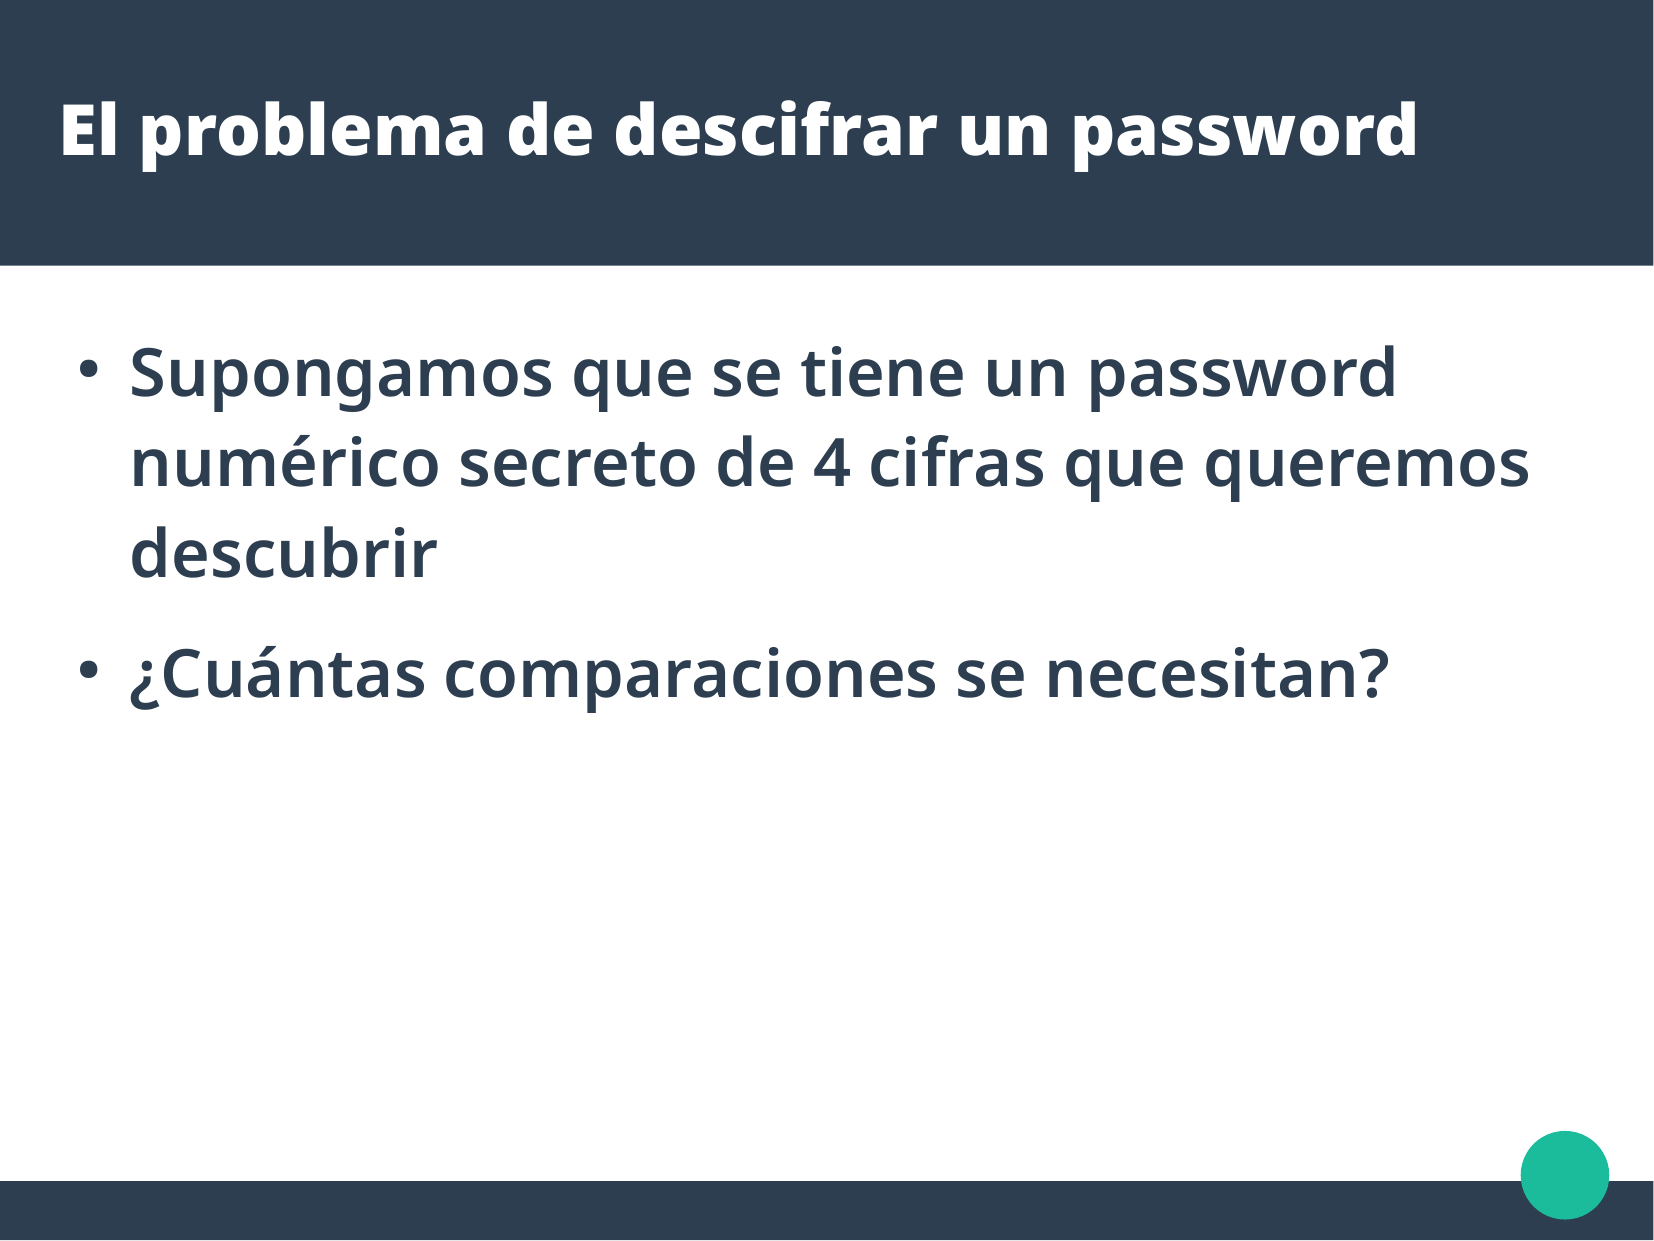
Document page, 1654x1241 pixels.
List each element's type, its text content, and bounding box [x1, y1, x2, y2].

list Supongamos que se tiene un password numérico secreto de 4 cifras que queremos descubrir ¿Cuántas comparaciones se necesitan? [59, 324, 1595, 1152]
title El problema de descifrar un password [59, 25, 1595, 231]
